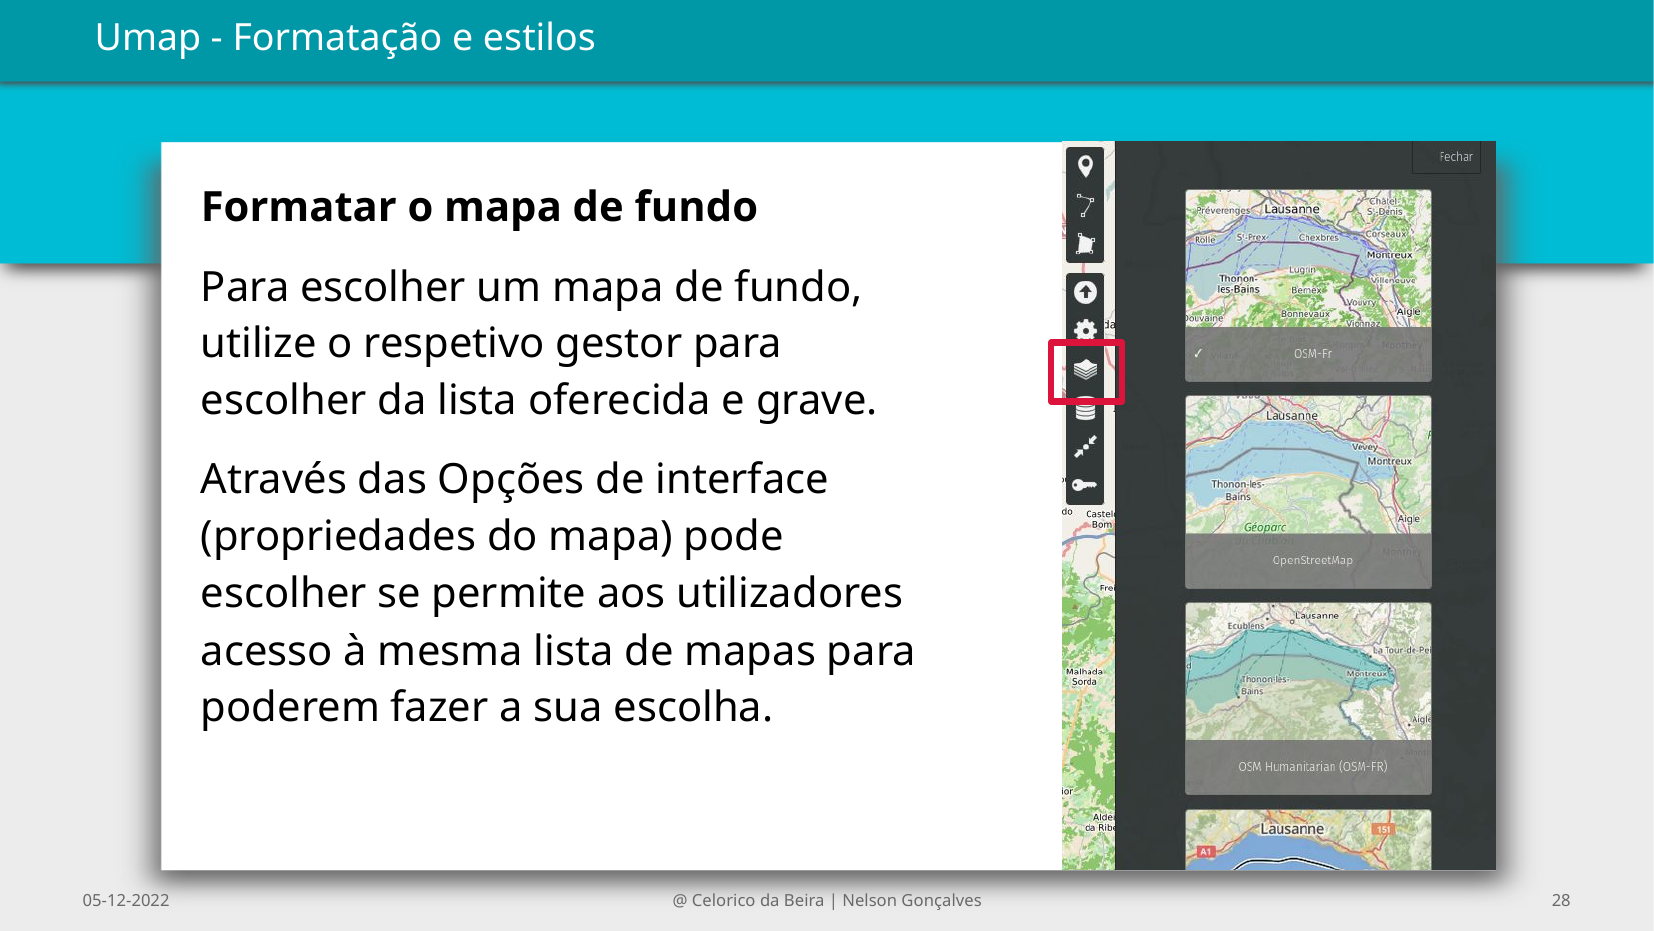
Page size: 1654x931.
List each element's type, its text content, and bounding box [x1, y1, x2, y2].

title Umap - Formatação e estilos [94, 10, 1583, 63]
list Formatar o mapa de fundo Para escolher um mapa de fundo, utilize o respetivo gestor para escolher da lista oferecida e grave. Através das Opções de interface (propriedades do mapa) pode escolher se permite aos utilizadores acesso à mesma lista de mapas para poderem fazer a sua escolha. [200, 177, 945, 827]
picture [0, 0, 1654, 931]
